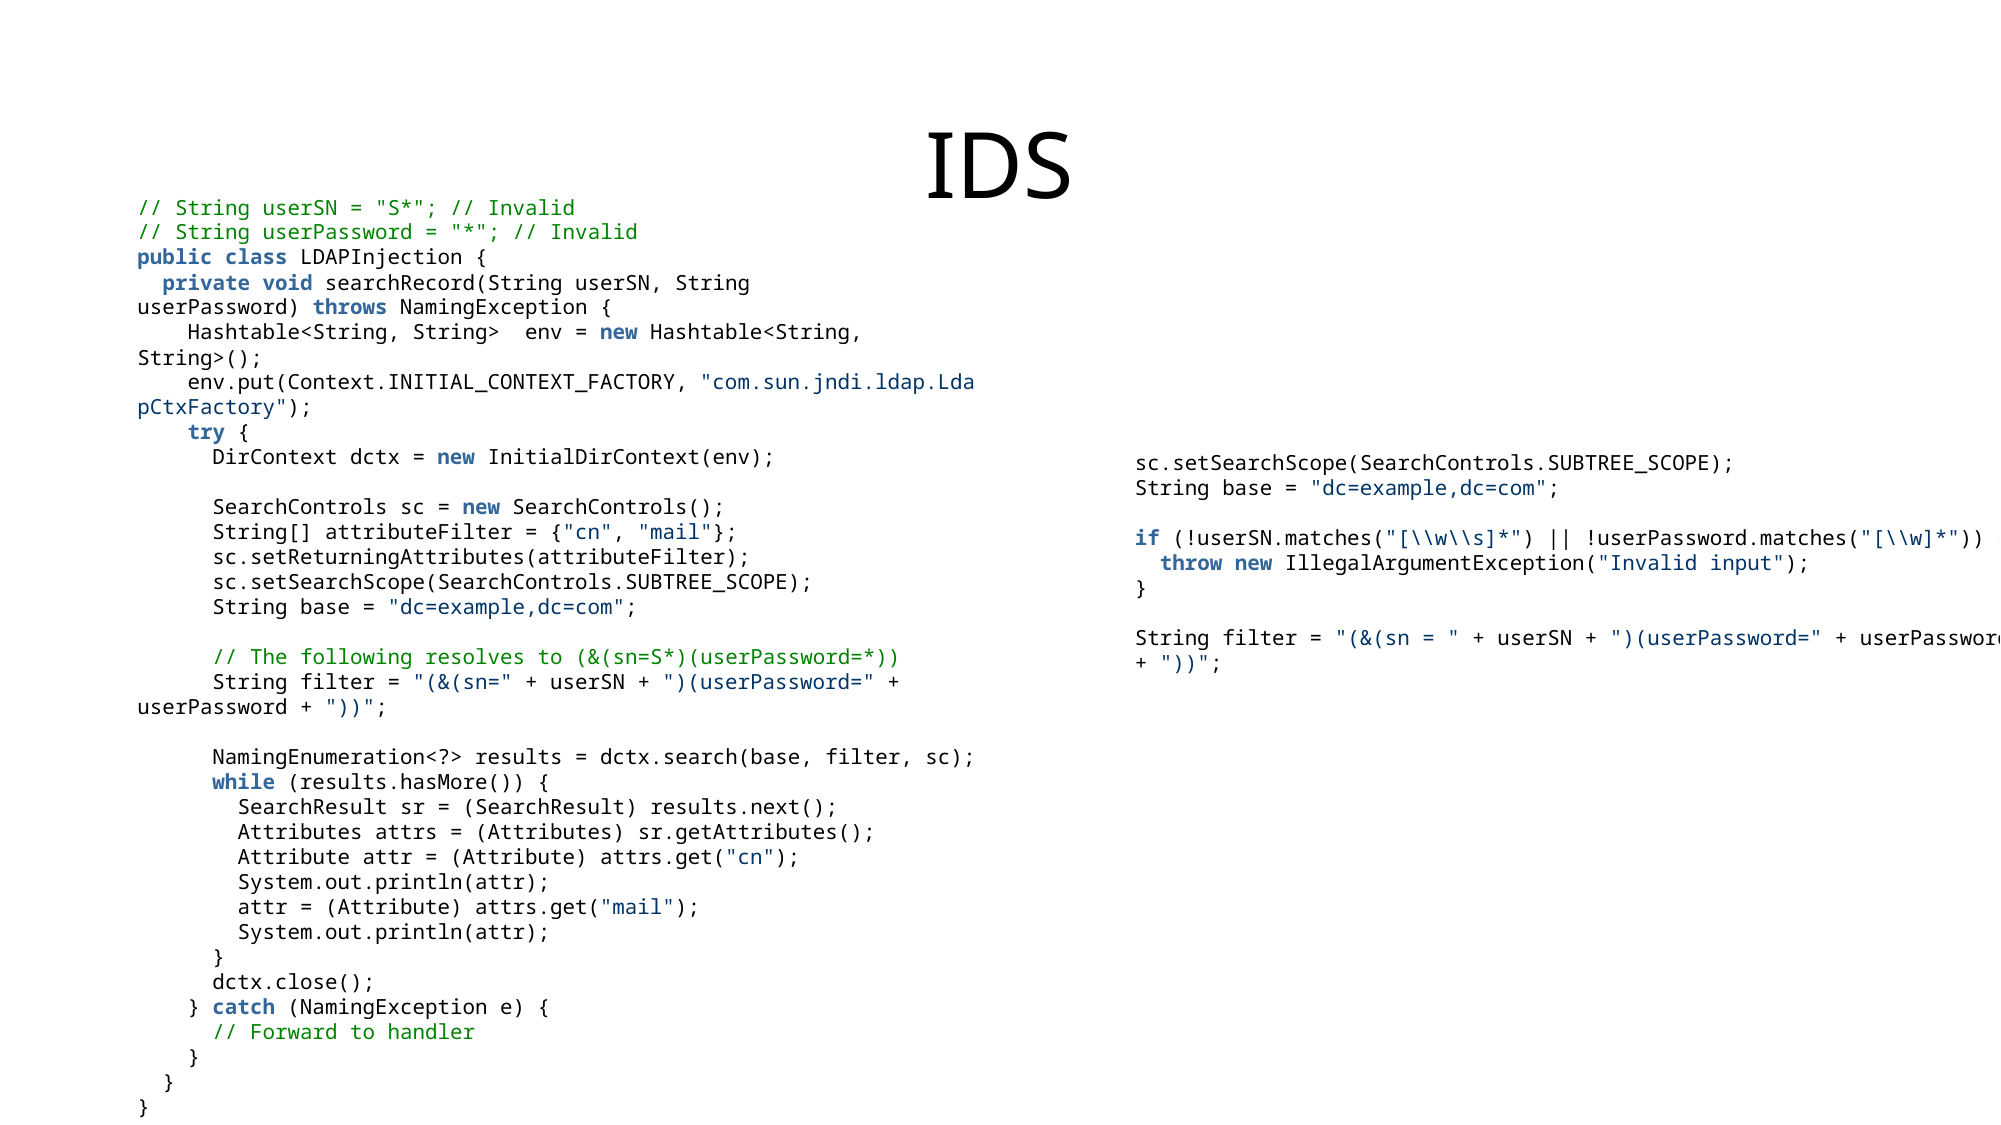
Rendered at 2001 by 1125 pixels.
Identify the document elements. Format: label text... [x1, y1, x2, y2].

text_box IDS [973, 140, 1009, 191]
text_box // String userSN = "S*"; // Invalid // String userPassword = "*"; // Invalid public class LDAPInjection { private void searchRecord(String userSN, String userPassword) throws NamingException { Hashtable<String, String> env = new Hashtable<String, String>(); env.put(Context.INITIAL_CONTEXT_FACTORY, "com.sun.jndi.ldap.LdapCtxFactory"); try { DirContext dctx = new InitialDirContext(env); SearchControls sc = new SearchControls(); String[] attributeFilter = {"cn", "mail"}; sc.setReturningAttributes(attributeFilter); sc.setSearchScope(SearchControls.SUBTREE_SCOPE); String base = "dc=example,dc=com"; // The following resolves to (&(sn=S*)(userPassword=*)) String filter = "(&(sn=" + userSN + ")(userPassword=" + userPassword + "))"; NamingEnumeration<?> results = dctx.search(base, filter, sc); while (results.hasMore()) { SearchResult sr = (SearchResult) results.next(); Attributes attrs = (Attributes) sr.getAttributes(); Attribute attr = (Attribute) attrs.get("cn"); System.out.println(attr); attr = (Attribute) attrs.get("mail"); System.out.println(attr); } dctx.close(); } catch (NamingException e) { // Forward to handler } } } [137, 194, 988, 1119]
text_box sc.setSearchScope(SearchControls.SUBTREE_SCOPE); String base = "dc=example,dc=com"; if (!userSN.matches("[\\w\\s]*") || !userPassword.matches("[\\w]*")) { throw new IllegalArgumentException("Invalid input"); } String filter = "(&(sn = " + userSN + ")(userPassword=" + userPassword + "))"; [1134, 243, 2000, 882]
text_box IDS [137, 59, 1863, 278]
